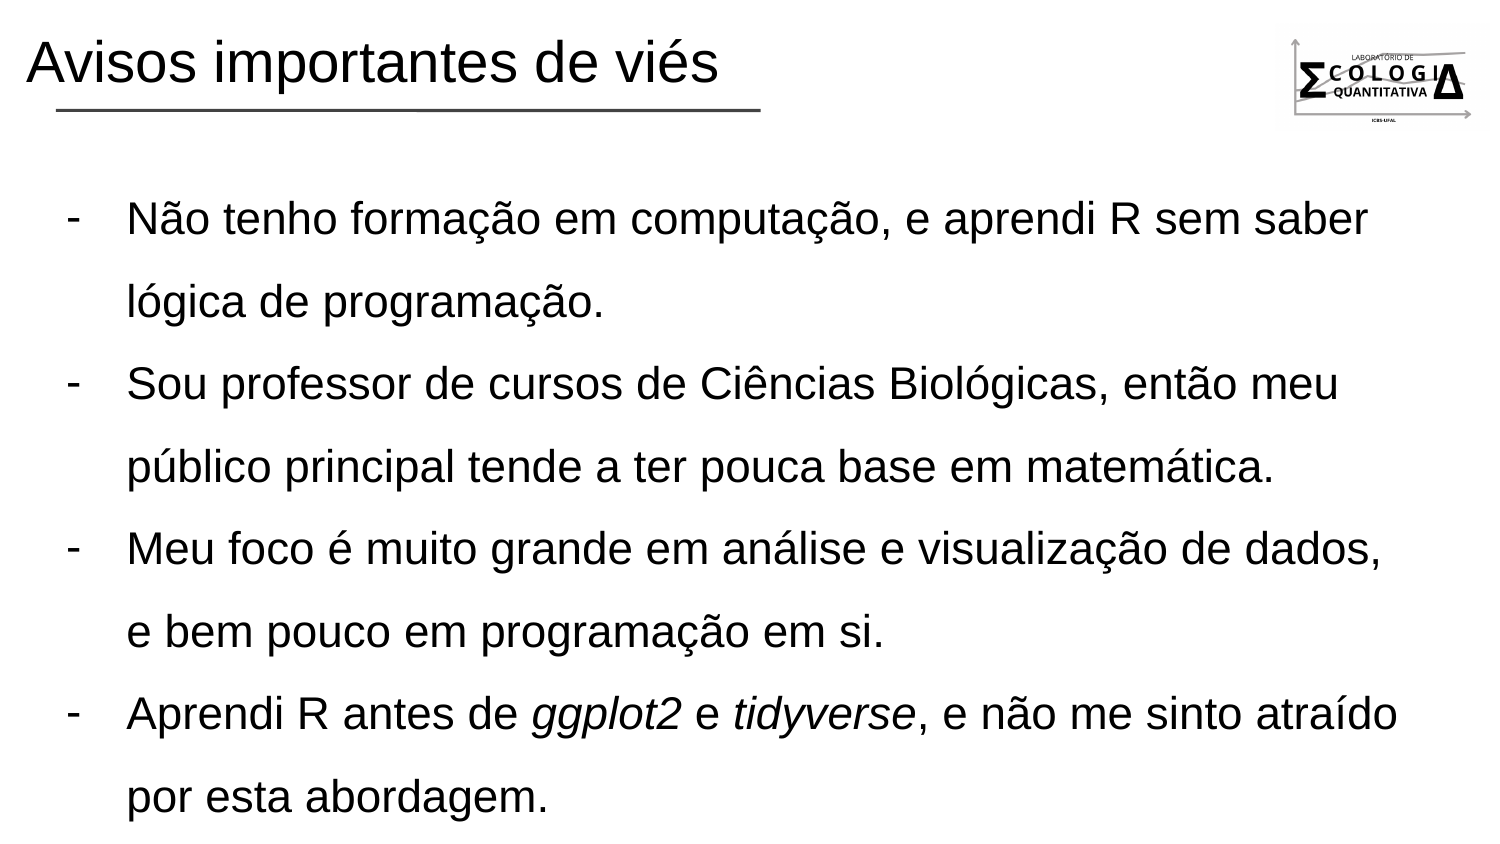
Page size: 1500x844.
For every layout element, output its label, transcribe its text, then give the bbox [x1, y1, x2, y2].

text_box Não tenho formação em computação, e aprendi R sem saber lógica de programação. Sou professor de cursos de Ciências Biológicas, então meu público principal tende a ter pouca base em matemática. Meu foco é muito grande em análise e visualização de dados, e bem pouco em programação em si. Aprendi R antes de ggplot2 e tidyverse, e não me sinto atraído por esta abordagem. [36, 146, 1427, 729]
text_box Avisos importantes de viés [11, 9, 1210, 117]
picture [1275, 23, 1490, 131]
